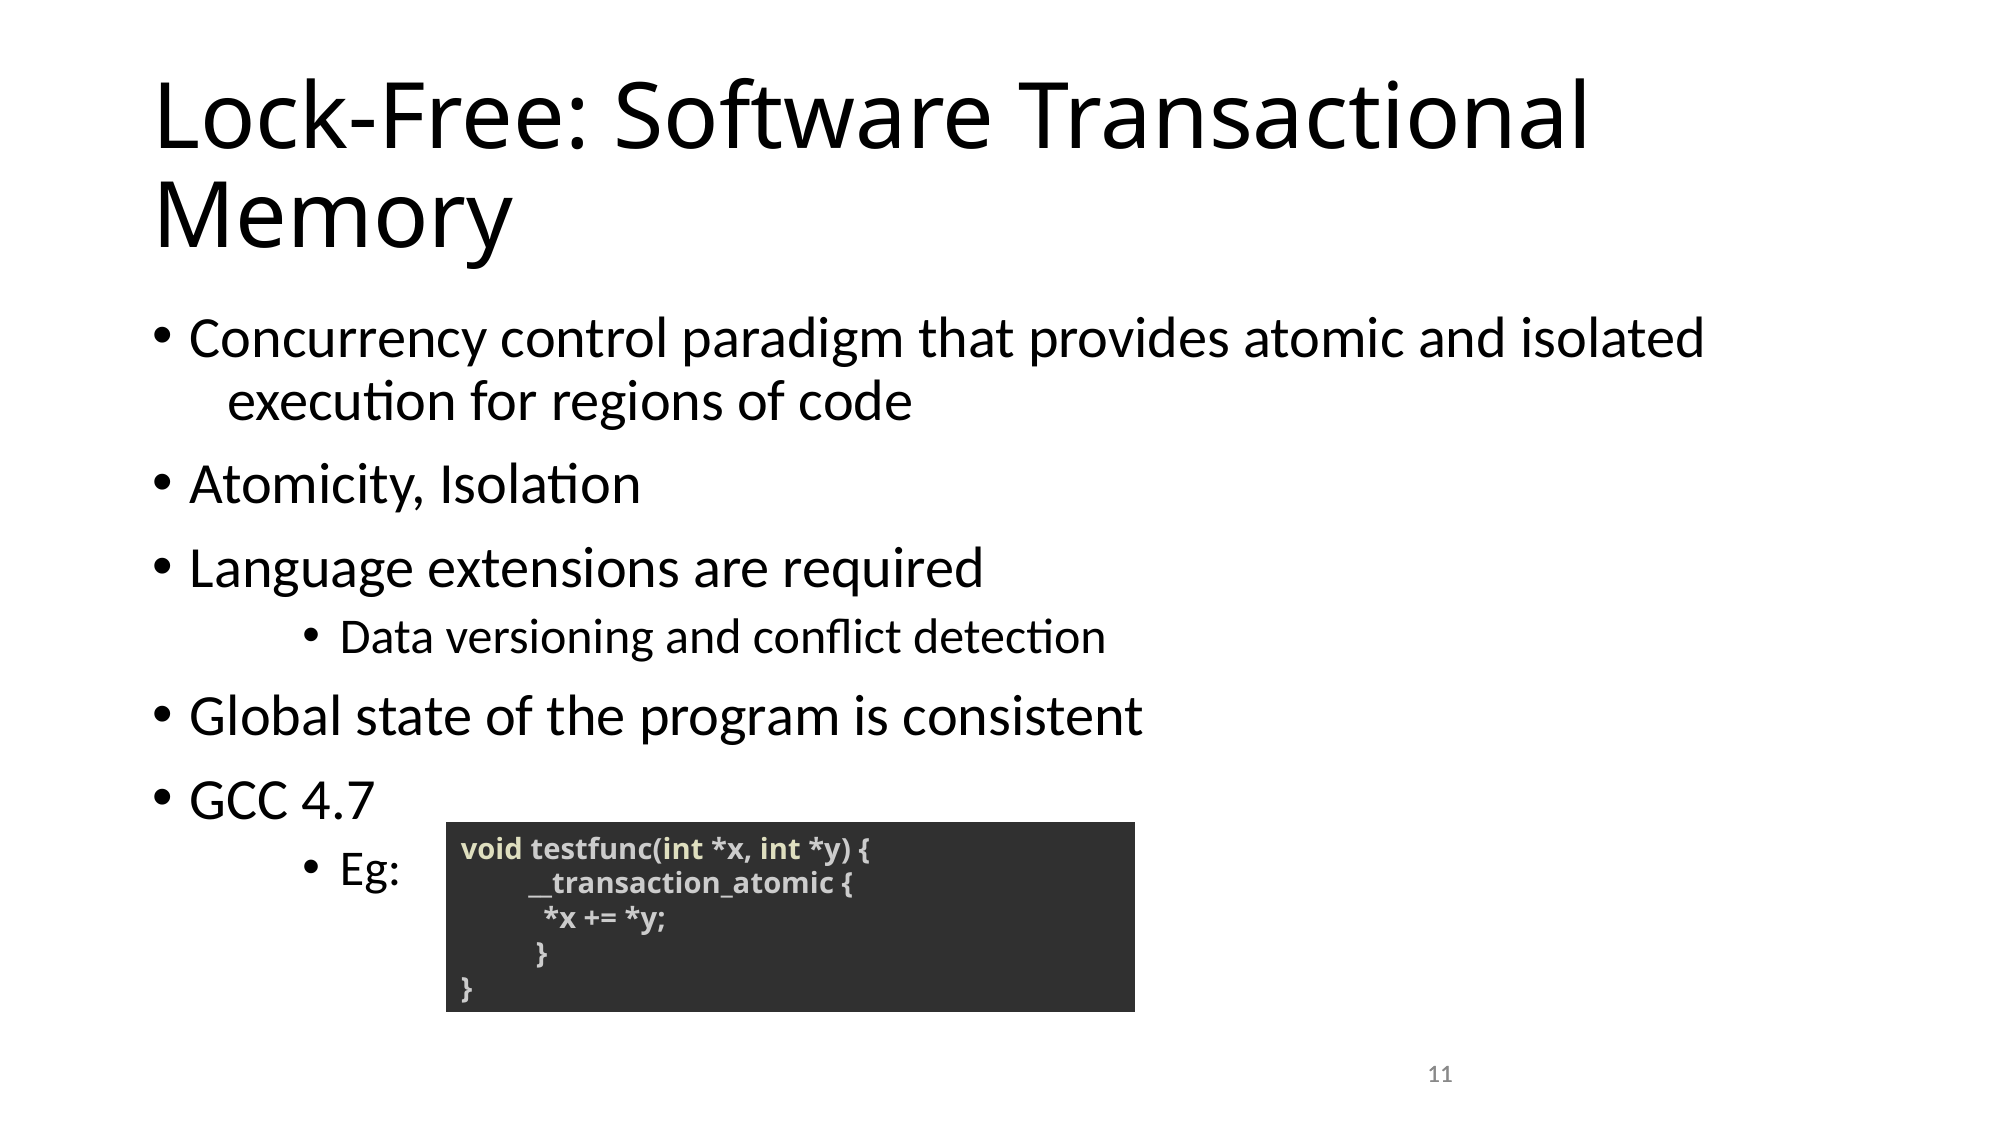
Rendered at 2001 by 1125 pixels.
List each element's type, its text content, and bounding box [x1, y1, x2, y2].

list Concurrency control paradigm that provides atomic and isolated execution for regions of code Atomicity, Isolation Language extensions are required Data versioning and conflict detection Global state of the program is consistent GCC 4.7 Eg: [137, 299, 1863, 1014]
title Lock-Free: Software Transactional Memory [137, 59, 1863, 278]
text_box [1412, 1042, 1863, 1103]
text_box void testfunc(int *x, int *y) { __transaction_atomic { *x += *y; } } [446, 822, 1135, 1012]
